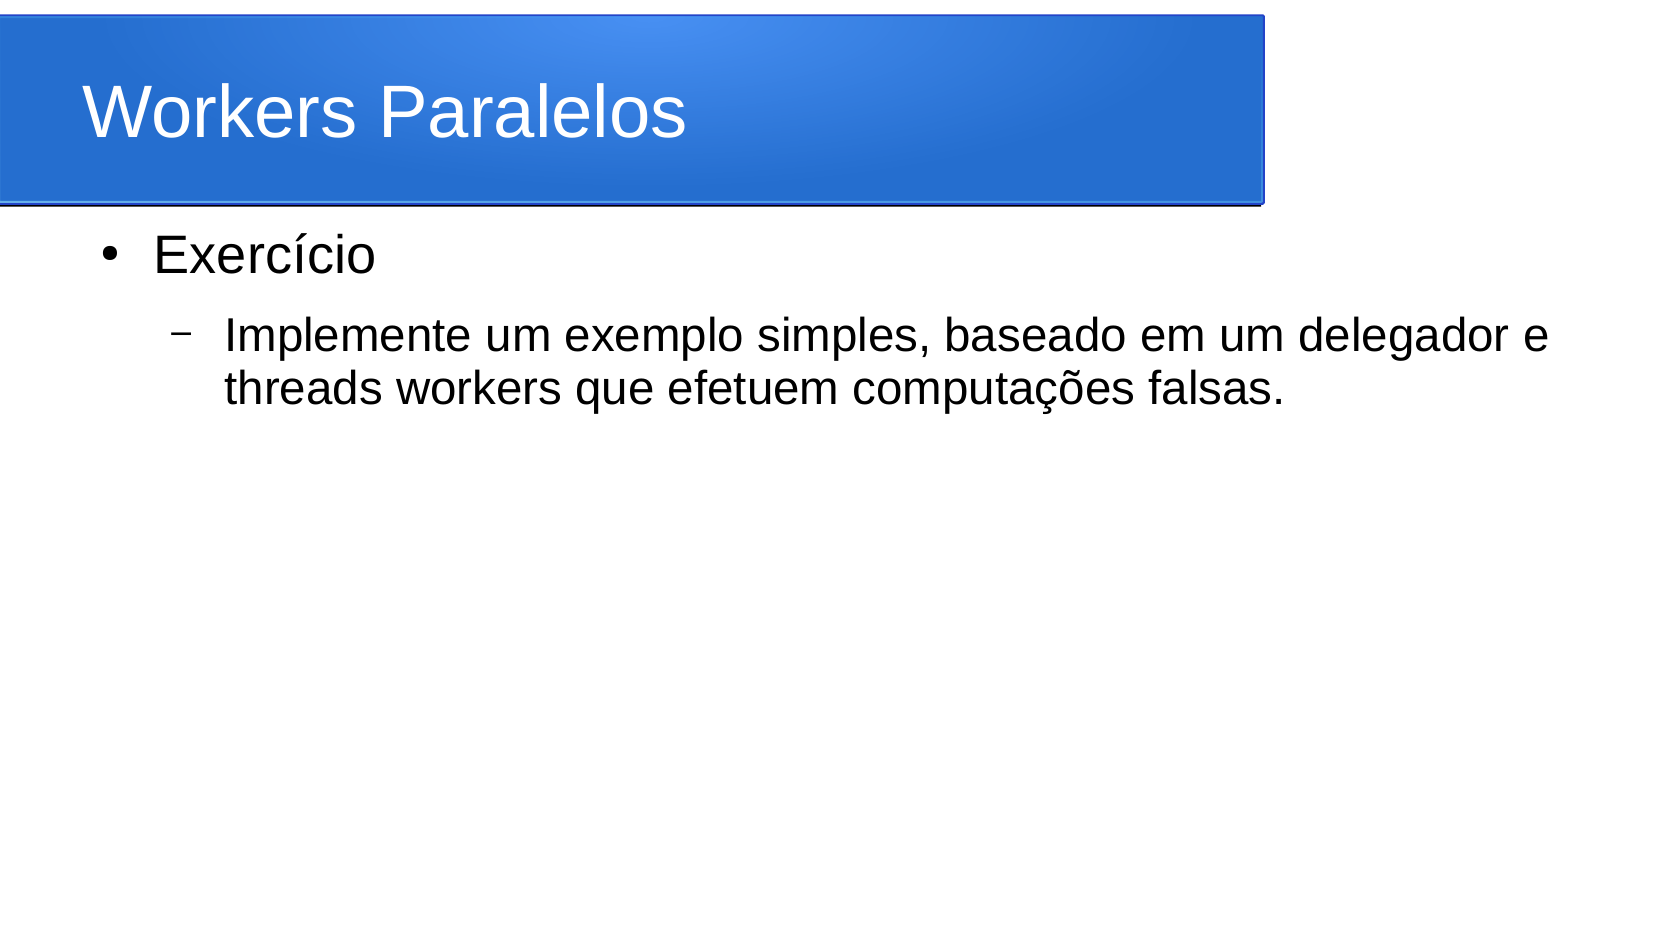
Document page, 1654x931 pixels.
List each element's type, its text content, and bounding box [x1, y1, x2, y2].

list Exercício Implemente um exemplo simples, baseado em um delegador e threads workers que efetuem computações falsas. [82, 224, 1571, 764]
title Workers Paralelos [82, 35, 1235, 189]
